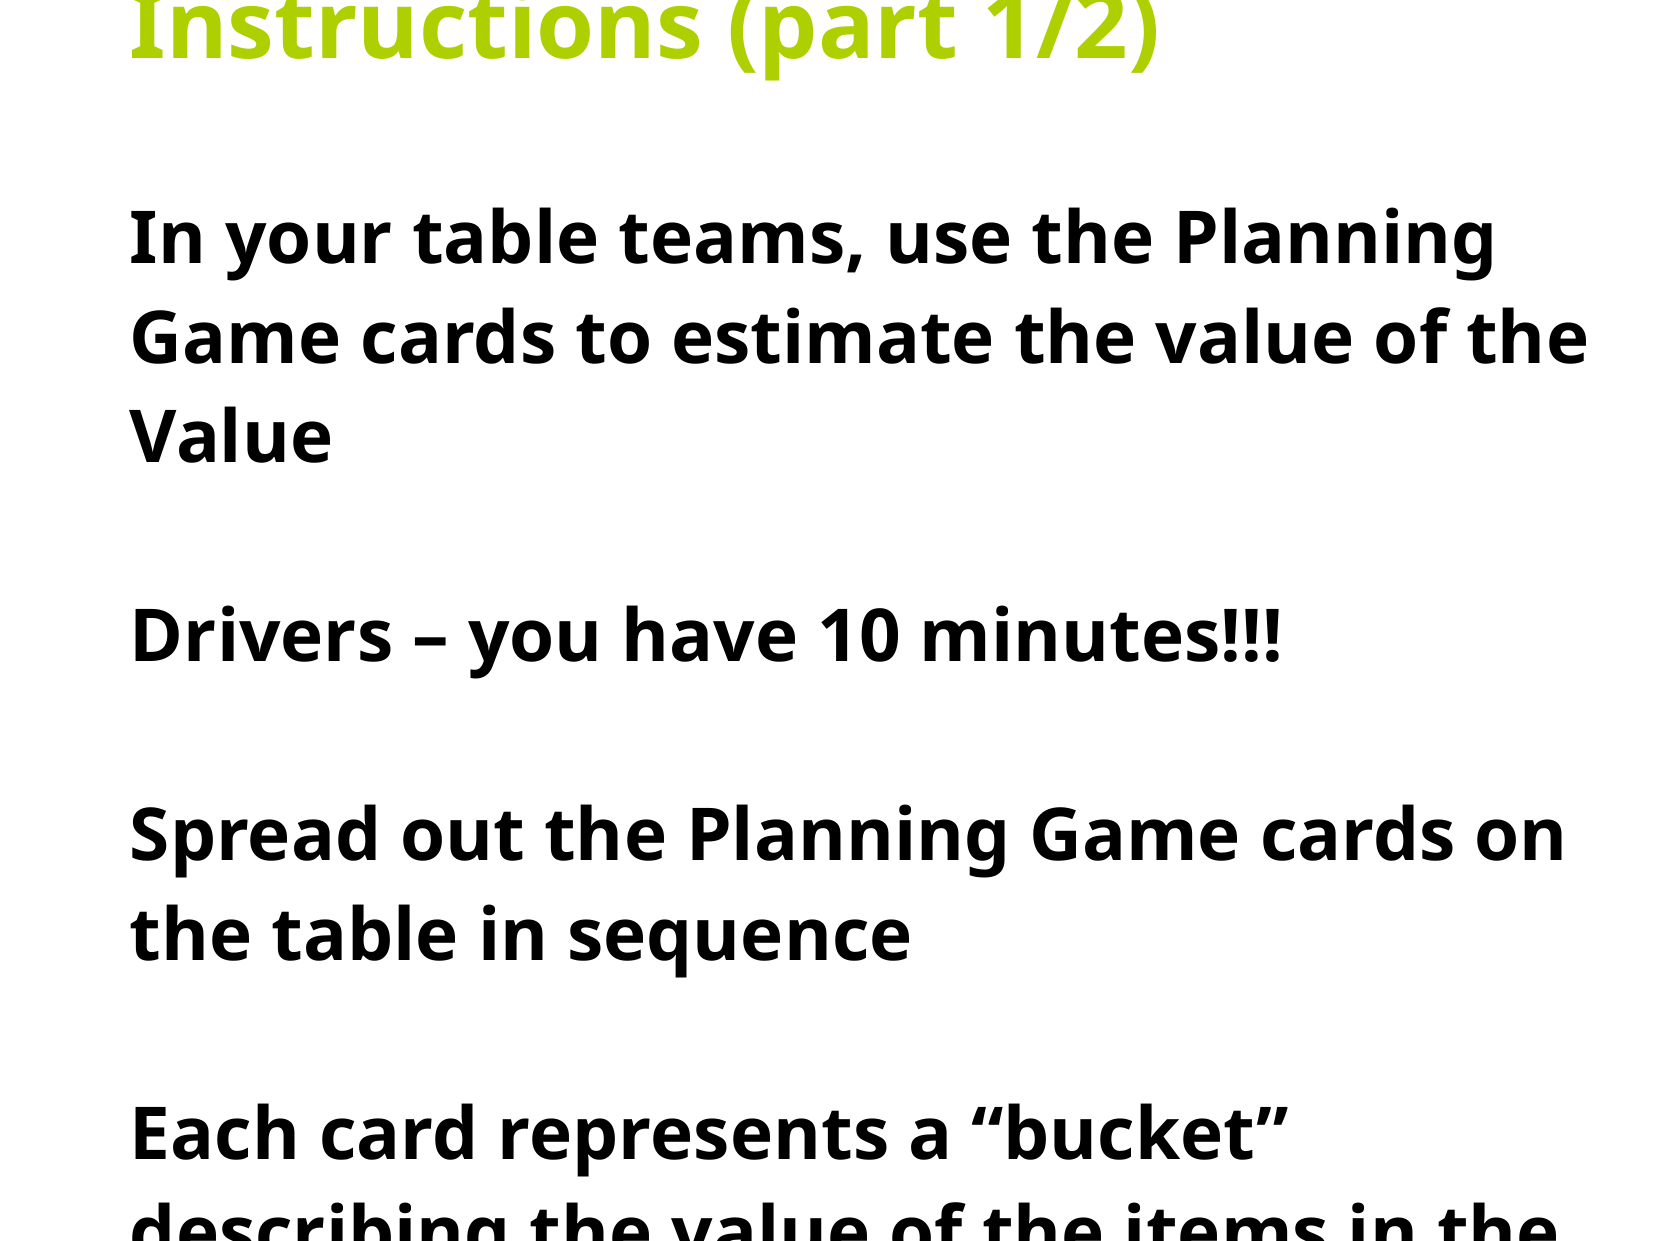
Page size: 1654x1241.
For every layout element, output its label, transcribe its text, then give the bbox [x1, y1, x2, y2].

title Instructions (part 1/2) In your table teams, use the Planning Game cards to estimate the value of the Value Drivers – you have 10 minutes!!! Spread out the Planning Game cards on the table in sequence Each card represents a “bucket” describing the value of the items in the bucket [59, 43, 1595, 1196]
